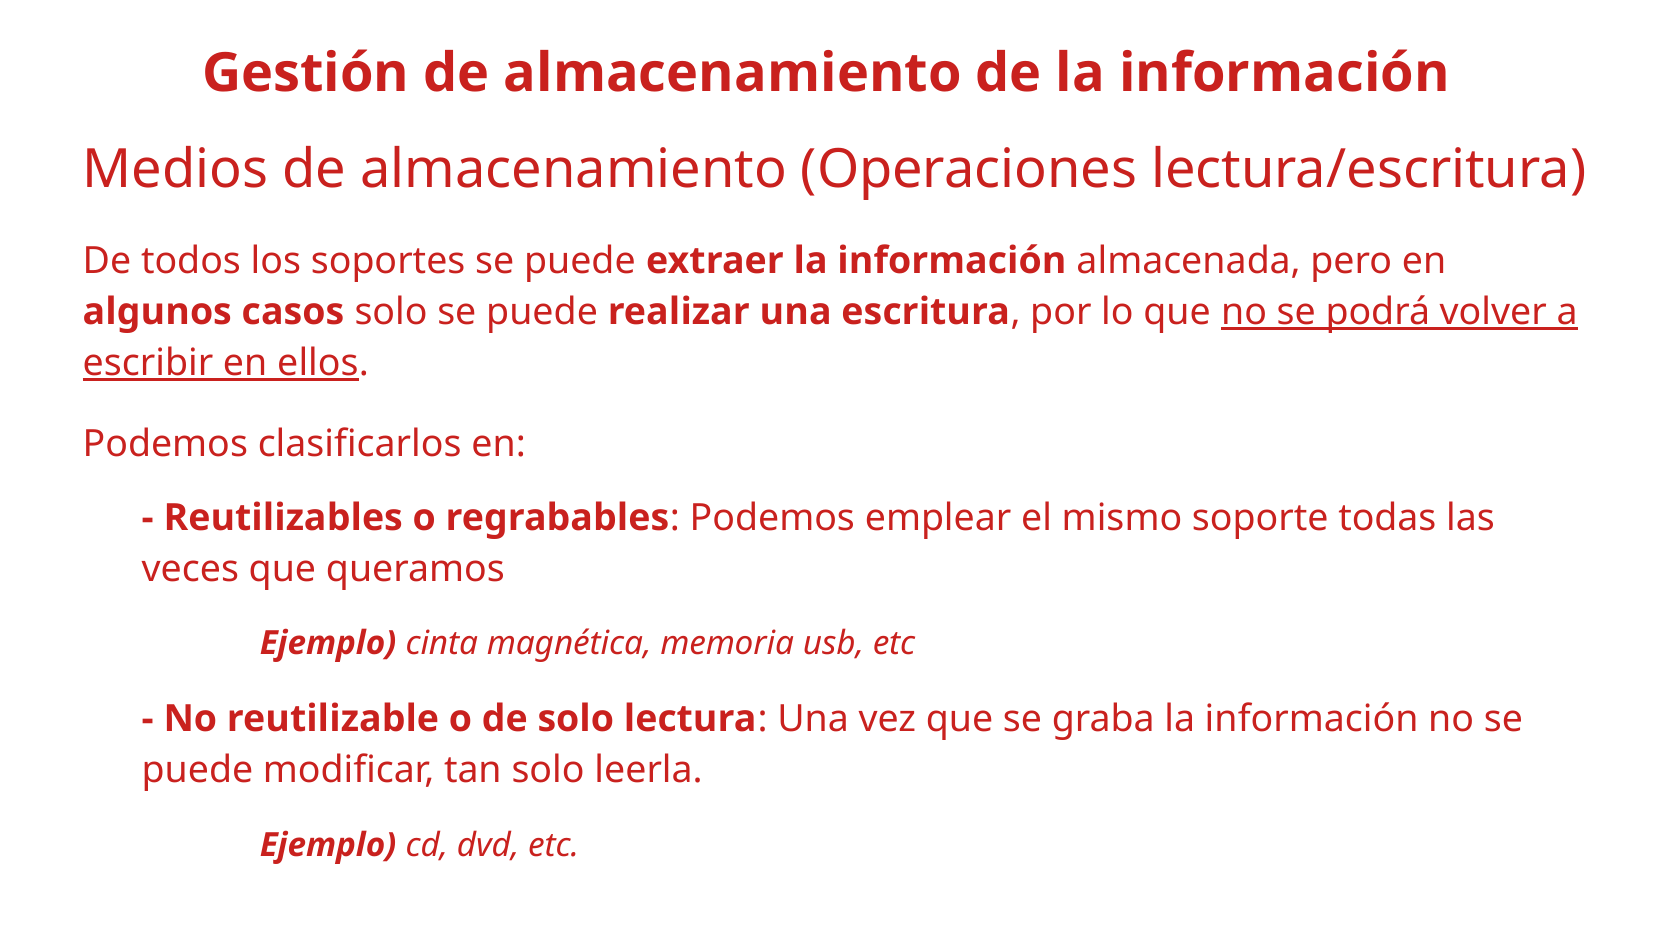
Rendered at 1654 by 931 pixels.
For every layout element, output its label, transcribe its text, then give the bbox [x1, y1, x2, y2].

list Medios de almacenamiento (Operaciones lectura/escritura) De todos los soportes se puede extraer la información almacenada, pero en algunos casos solo se puede realizar una escritura, por lo que no se podrá volver a escribir en ellos. Podemos clasificarlos en: - Reutilizables o regrabables: Podemos emplear el mismo soporte todas las veces que queramos Ejemplo) cinta magnética, memoria usb, etc - No reutilizable o de solo lectura: Una vez que se graba la información no se puede modificar, tan solo leerla. Ejemplo) cd, dvd, etc. [82, 129, 1595, 875]
title Gestión de almacenamiento de la información [82, 23, 1571, 119]
